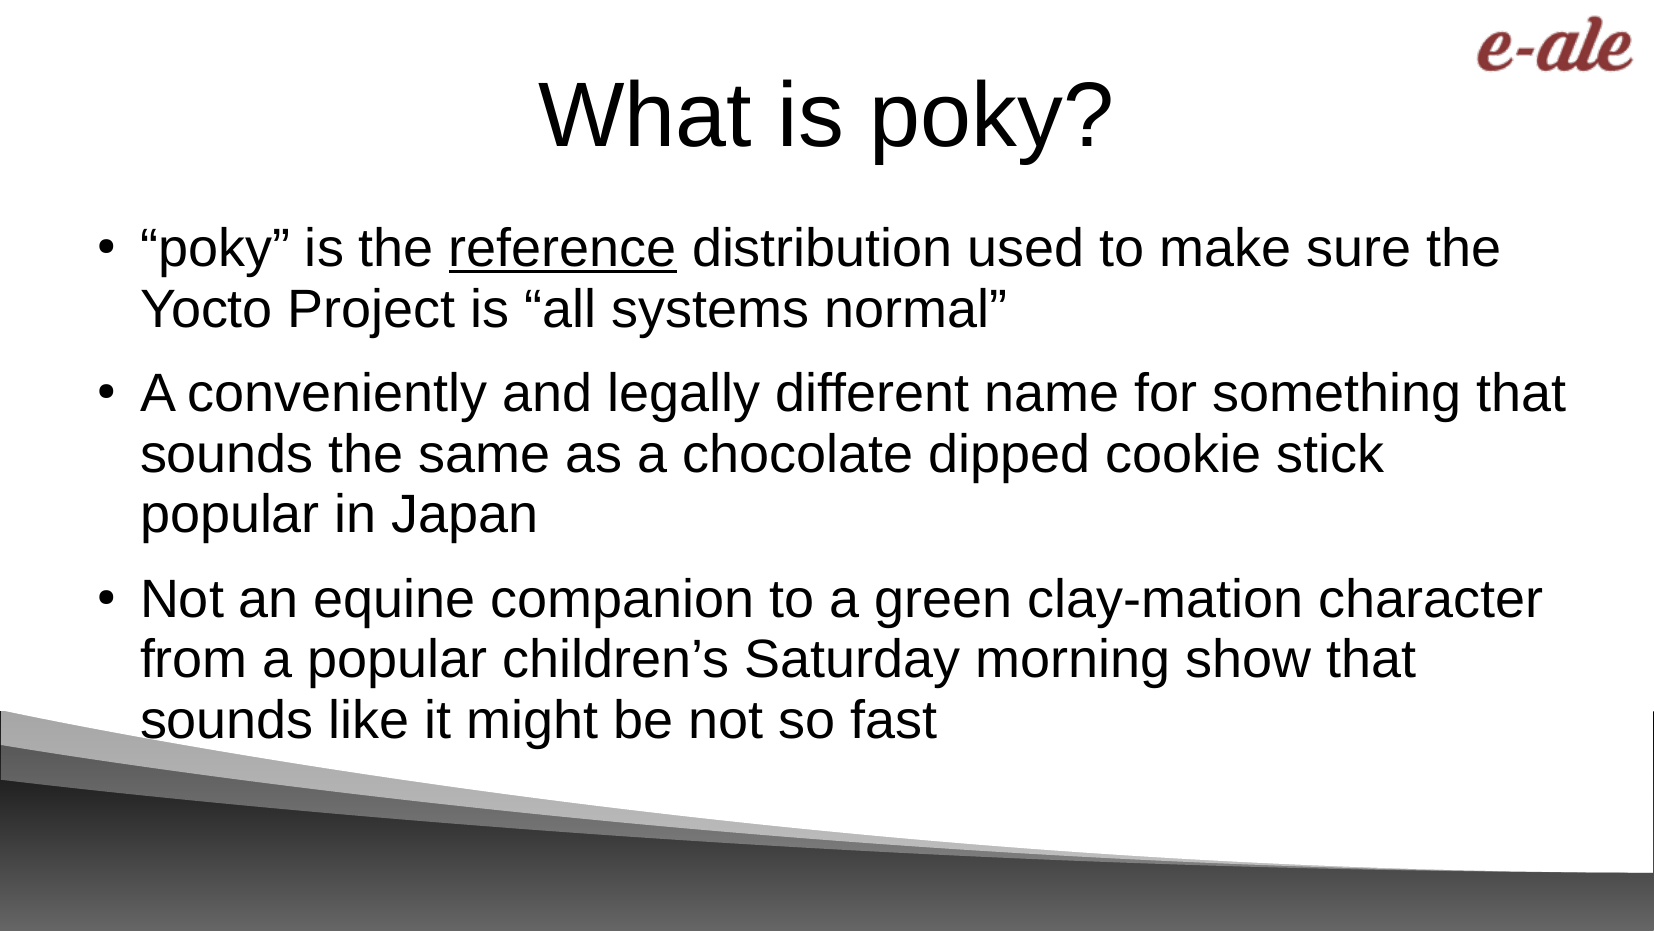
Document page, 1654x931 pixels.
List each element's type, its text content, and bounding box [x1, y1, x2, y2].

title What is poky? [82, 37, 1571, 193]
list “poky” is the reference distribution used to make sure the Yocto Project is “all systems normal” A conveniently and legally different name for something that sounds the same as a chocolate dipped cookie stick popular in Japan Not an equine companion to a green clay-mation character from a popular children’s Saturday morning show that sounds like it might be not so fast [82, 217, 1571, 757]
picture [1475, 15, 1636, 74]
